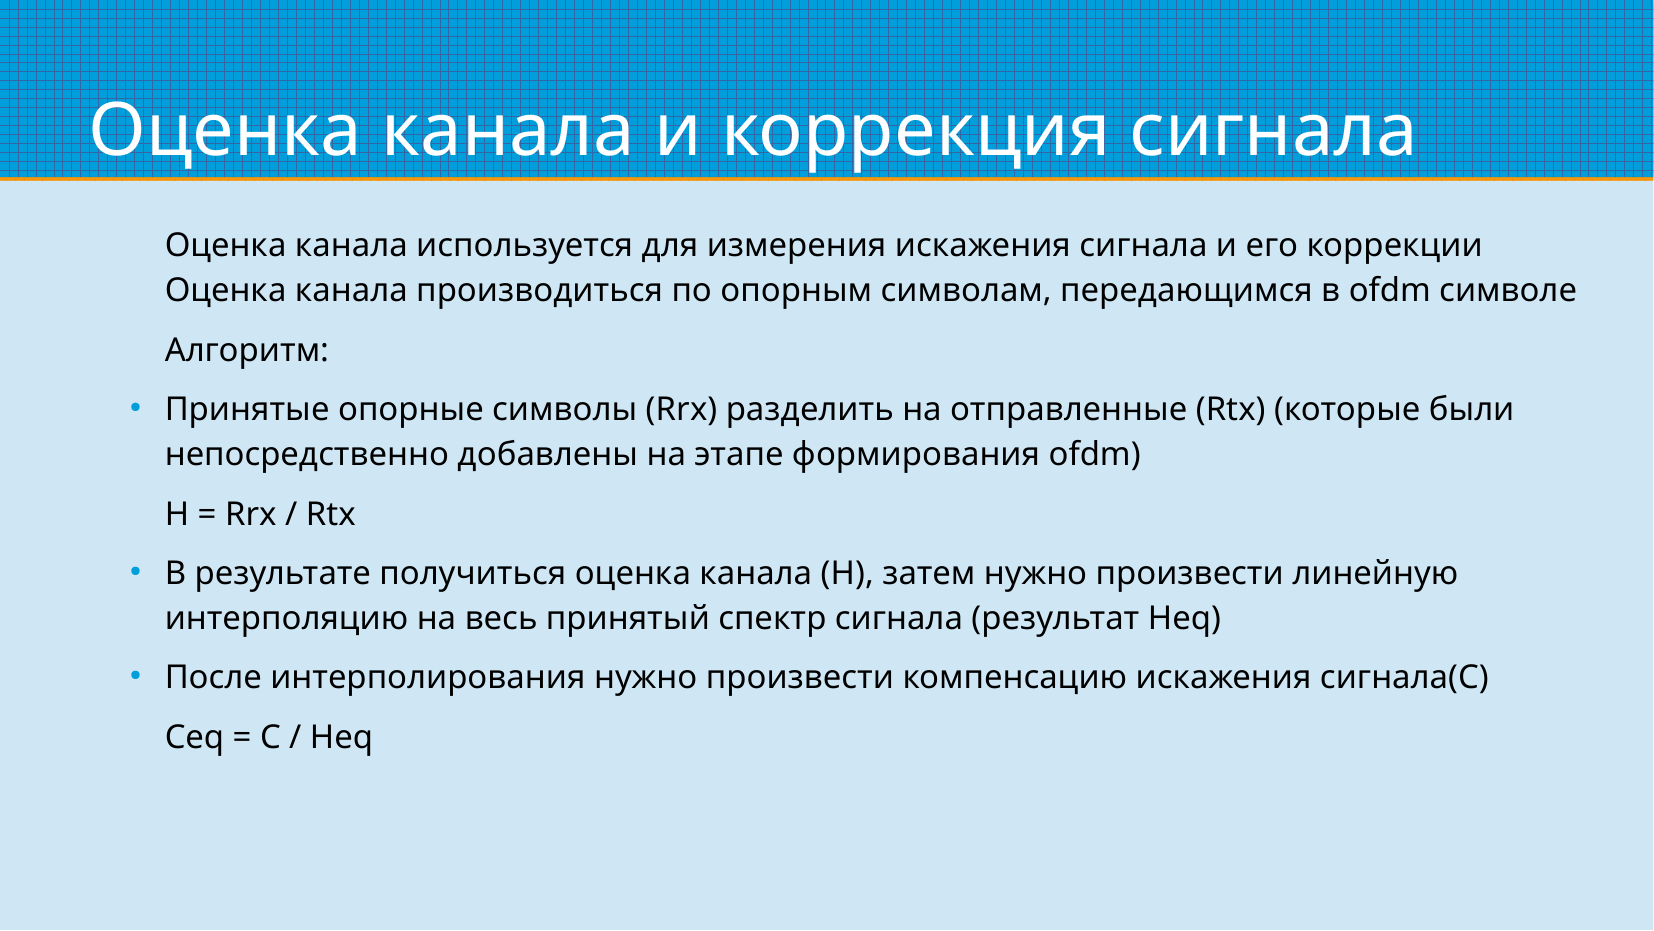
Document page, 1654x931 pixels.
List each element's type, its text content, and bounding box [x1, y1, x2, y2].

list Оценка канала используется для измерения искажения сигнала и его коррекции Оценка канала производиться по опорным символам, передающимся в ofdm символе Алгоритм: Принятые опорные символы (Rrx) разделить на отправленные (Rtx) (которые были непосредственно добавлены на этапе формирования ofdm) H = Rrx / Rtx В результате получиться оценка канала (H), затем нужно произвести линейную интерполяцию на весь принятый спектр сигнала (результат Heq) После интерполирования нужно произвести компенсацию искажения сигнала(С) Ceq = C / Heq [118, 221, 1595, 798]
title Оценка канала и коррекция сигнала [88, 14, 1565, 178]
